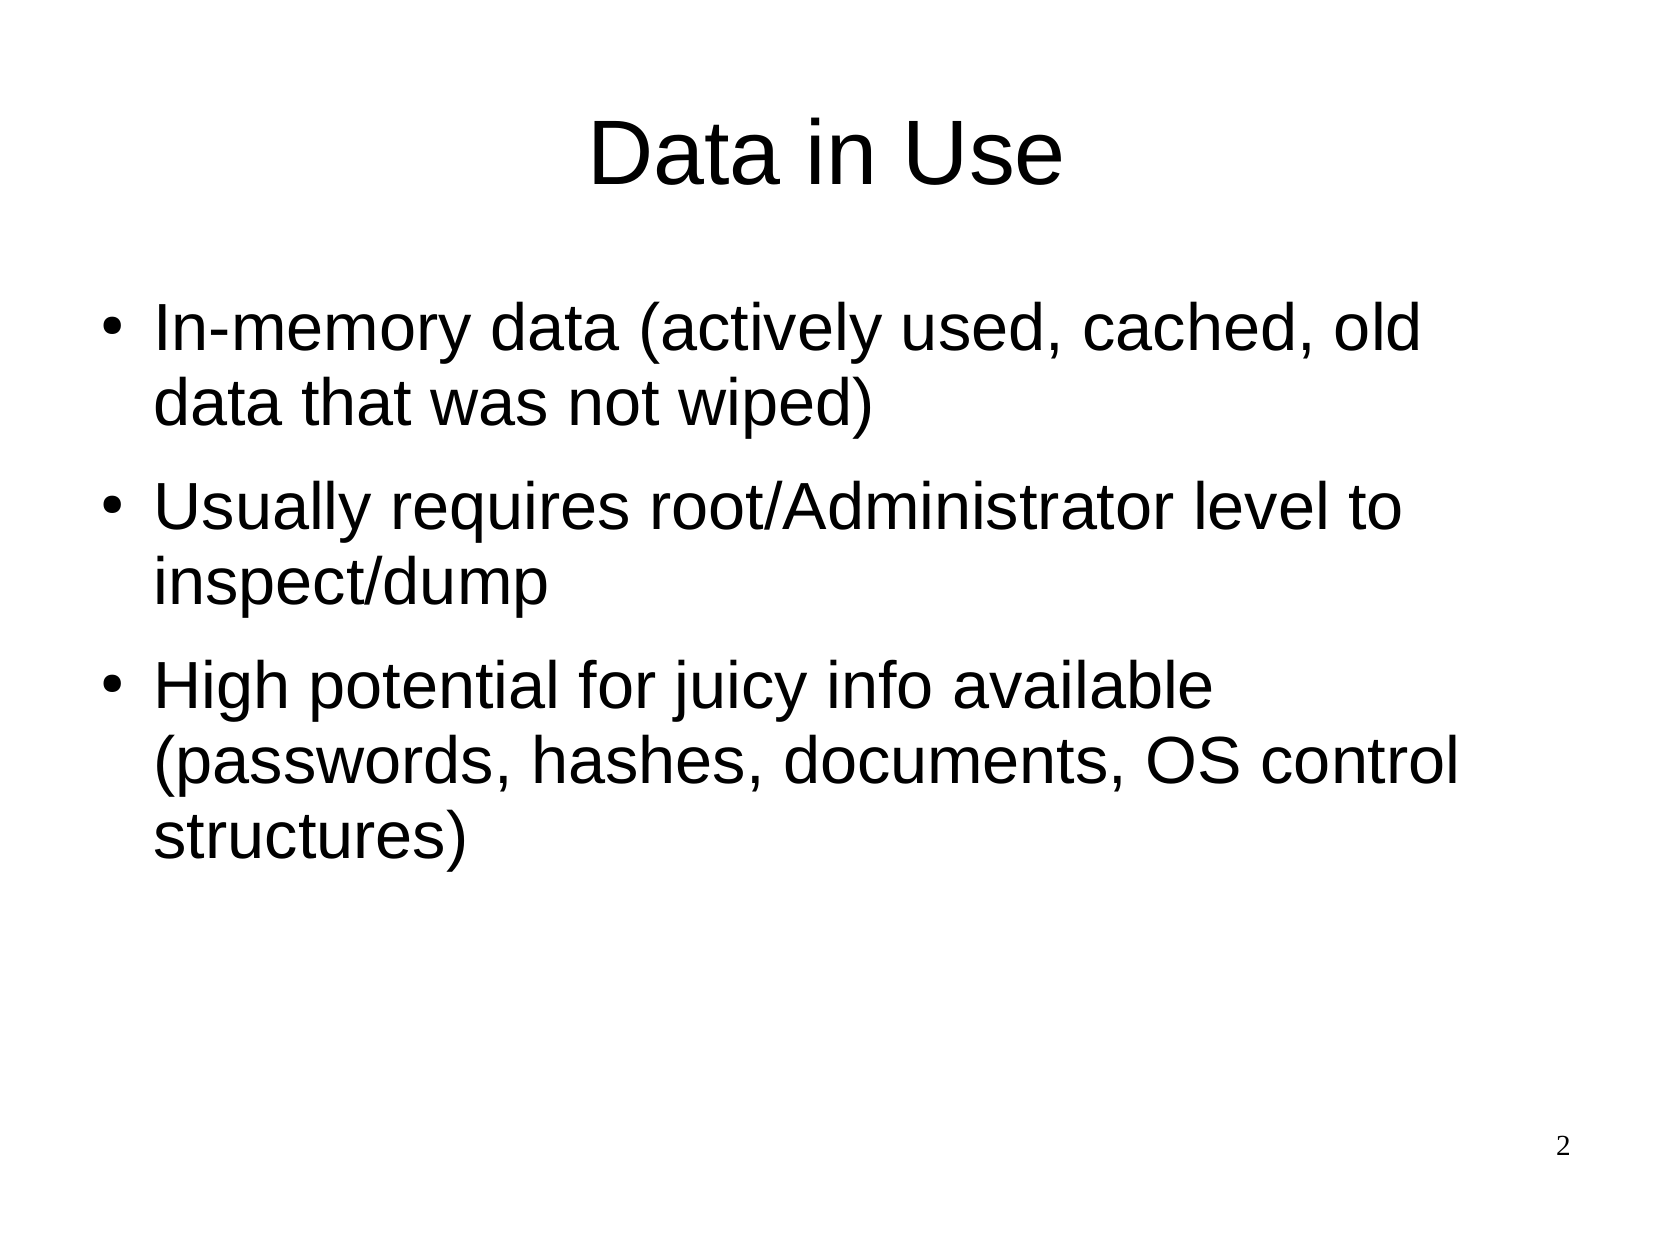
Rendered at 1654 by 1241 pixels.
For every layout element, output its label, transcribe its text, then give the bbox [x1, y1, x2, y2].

list In-memory data (actively used, cached, old data that was not wiped) Usually requires root/Administrator level to inspect/dump High potential for juicy info available (passwords, hashes, documents, OS control structures) [82, 290, 1571, 1010]
title Data in Use [82, 49, 1571, 257]
